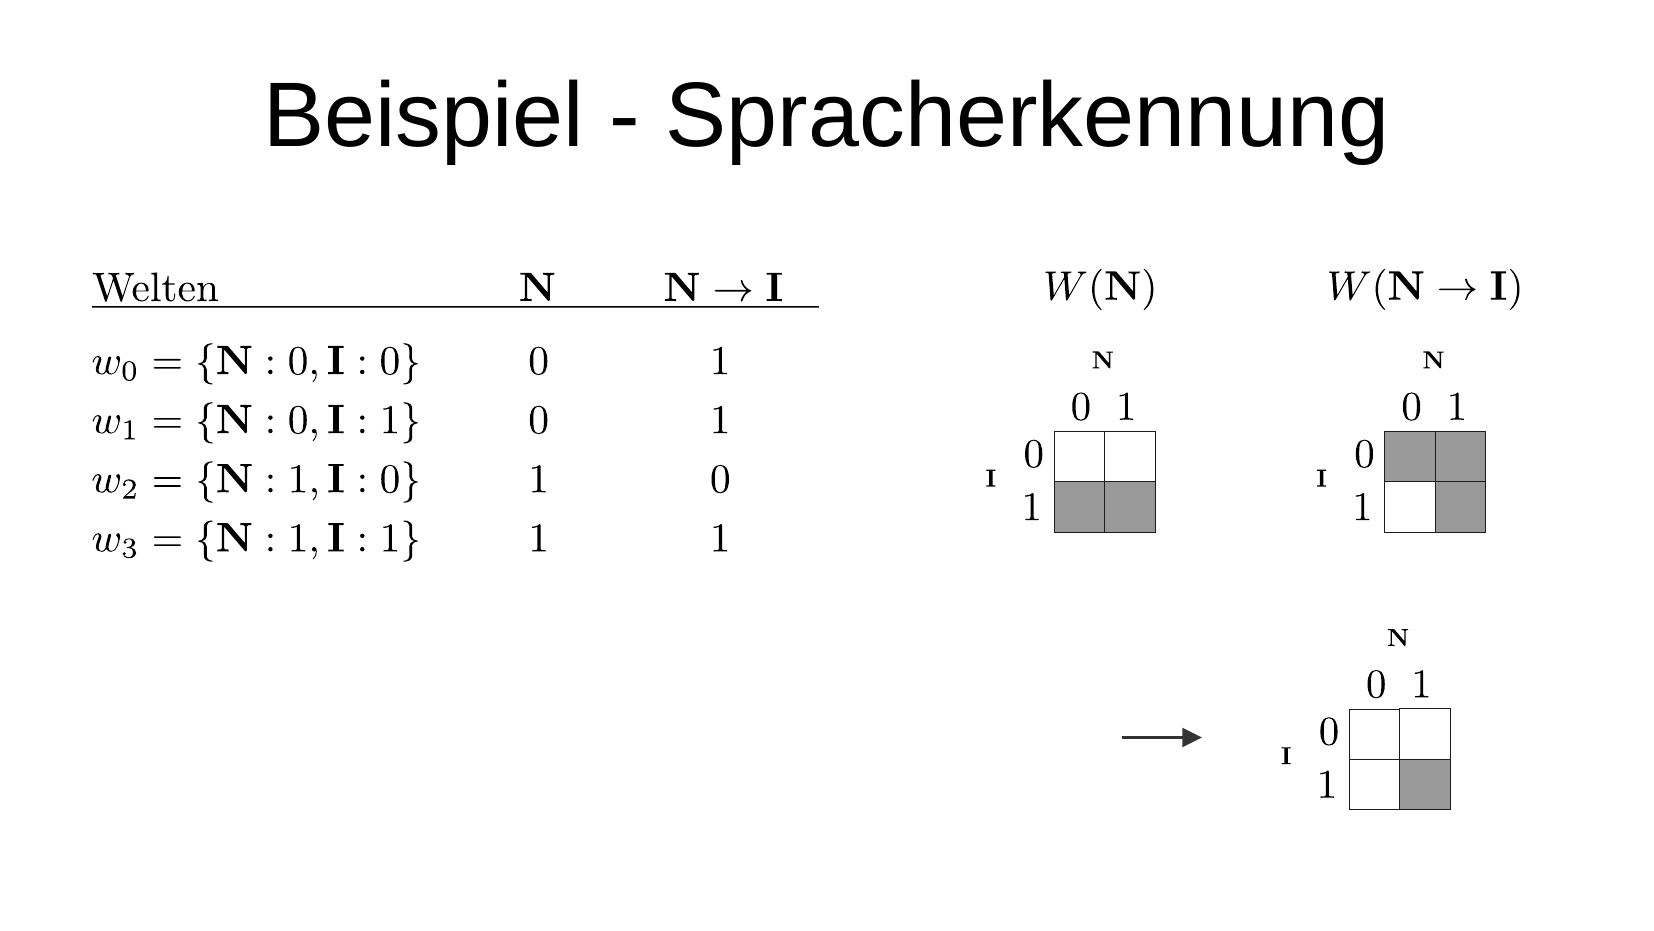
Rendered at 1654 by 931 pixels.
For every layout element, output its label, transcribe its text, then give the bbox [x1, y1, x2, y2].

text_box [1355, 492, 1370, 521]
text_box [1402, 392, 1421, 421]
text_box [1384, 431, 1486, 533]
text_box [1025, 439, 1043, 469]
text_box [1387, 629, 1409, 647]
text_box [92, 343, 728, 385]
text_box [1349, 708, 1451, 810]
text_box [1328, 268, 1520, 310]
text_box [1320, 717, 1338, 746]
text_box [1414, 669, 1429, 698]
text_box [1025, 492, 1039, 521]
text_box [1119, 392, 1134, 420]
text_box [1045, 268, 1154, 311]
text_box [1320, 770, 1334, 798]
text_box [1355, 439, 1374, 469]
title Beispiel - Spracherkennung [82, 37, 1571, 193]
text_box [1072, 392, 1090, 421]
text_box [1281, 747, 1291, 765]
text_box [92, 272, 819, 308]
text_box [1450, 392, 1464, 420]
text_box [92, 461, 729, 503]
text_box [1092, 351, 1113, 369]
text_box [1367, 669, 1385, 699]
text_box [92, 520, 728, 562]
text_box [1317, 469, 1327, 487]
text_box [92, 402, 728, 444]
text_box [986, 469, 996, 487]
text_box [1054, 431, 1156, 533]
text_box [1423, 351, 1444, 369]
